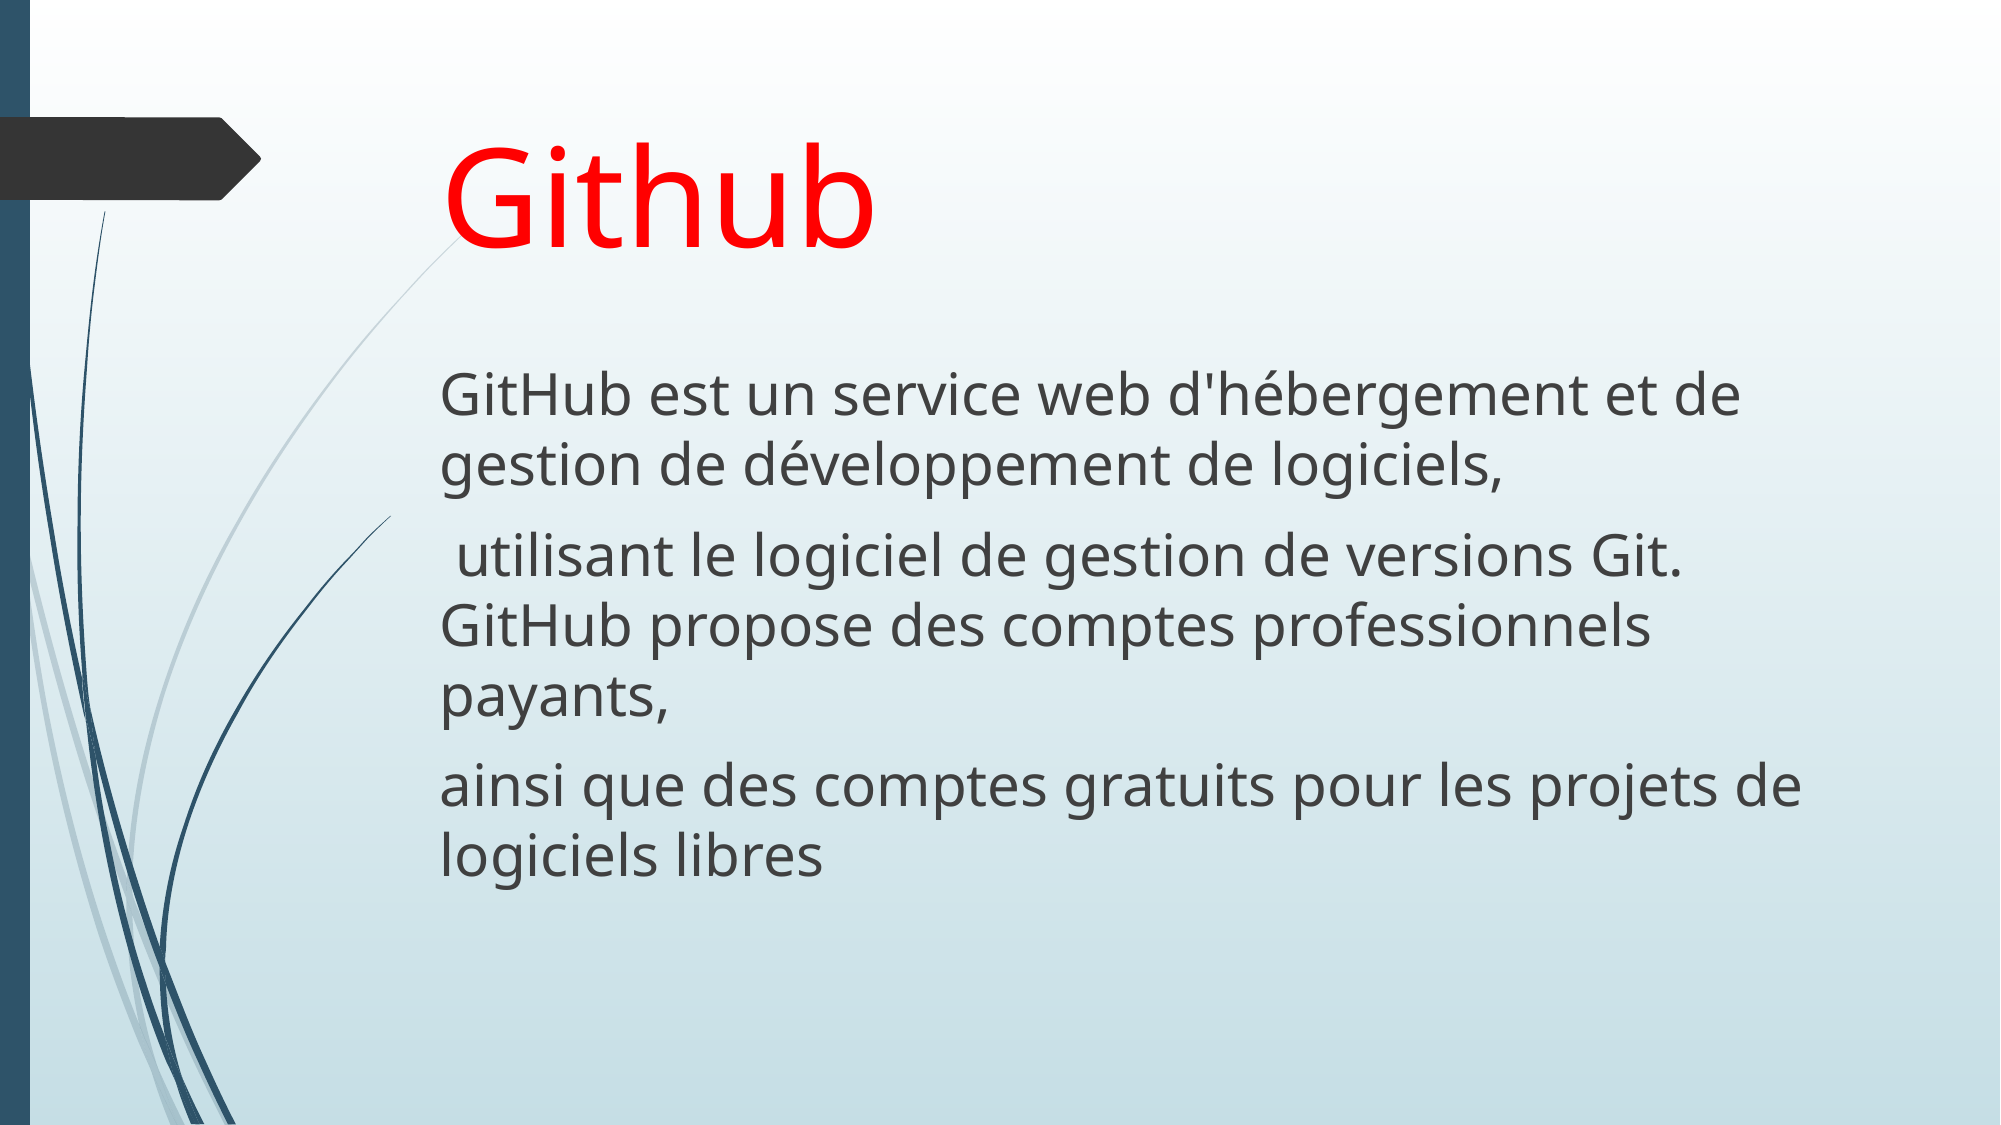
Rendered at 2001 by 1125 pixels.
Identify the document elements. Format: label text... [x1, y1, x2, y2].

title Github [425, 102, 1888, 313]
list GitHub est un service web d'hébergement et de gestion de développement de logiciels, utilisant le logiciel de gestion de versions Git. GitHub propose des comptes professionnels payants, ainsi que des comptes gratuits pour les projets de logiciels libres [424, 350, 1888, 970]
